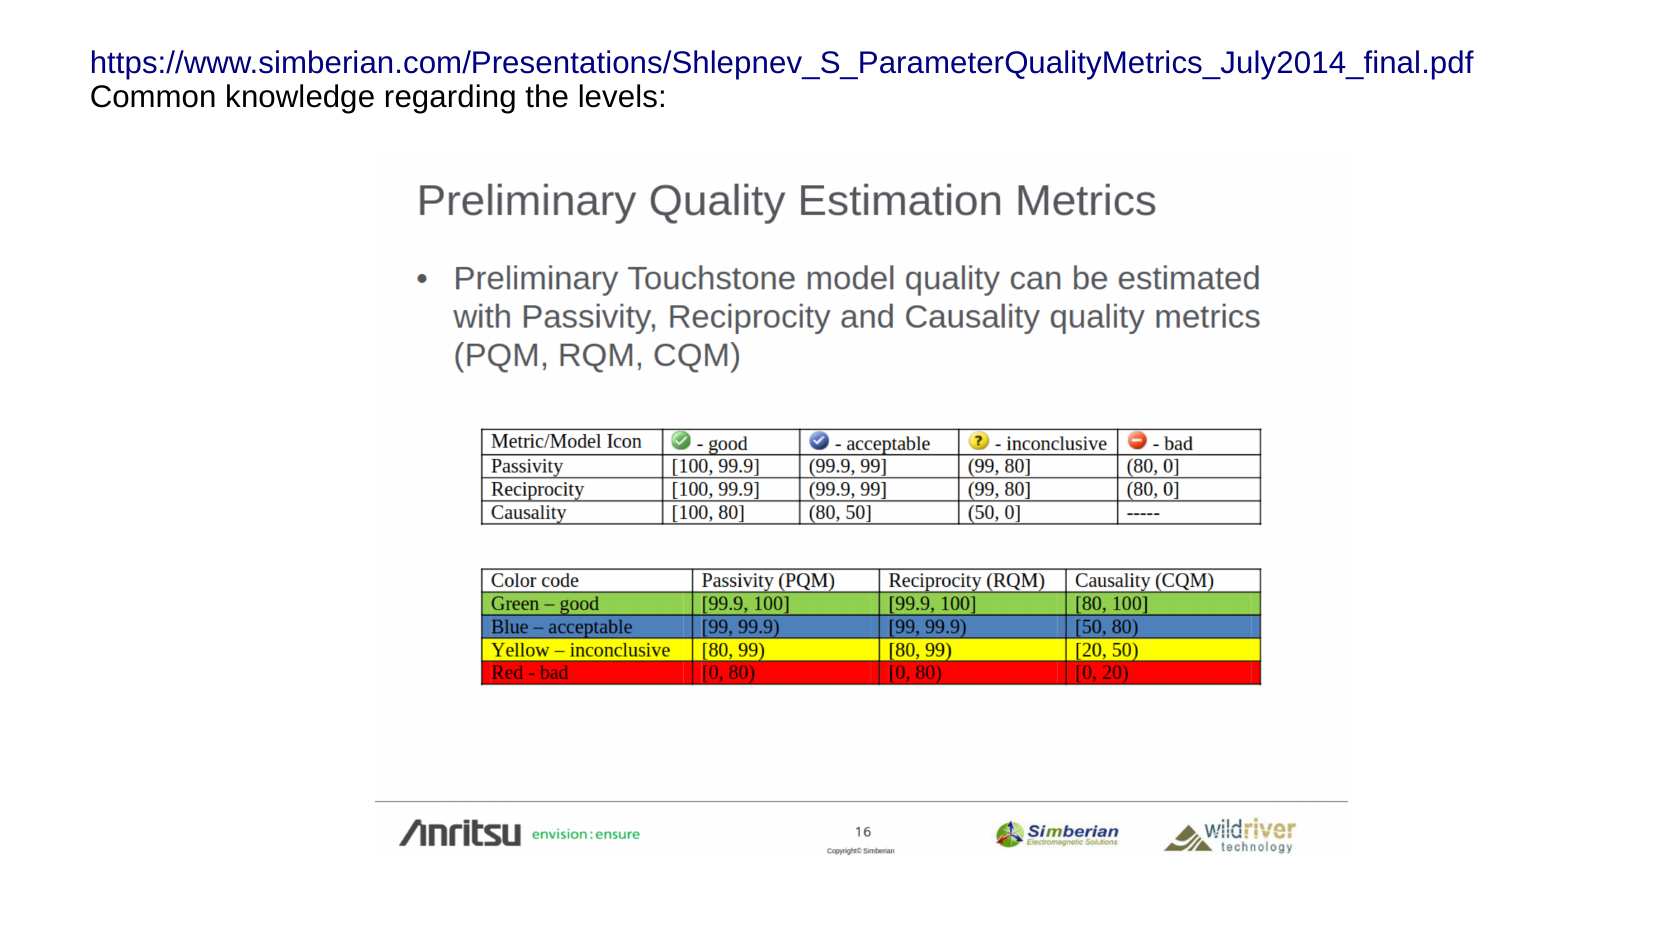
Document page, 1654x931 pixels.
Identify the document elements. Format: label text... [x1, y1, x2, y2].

text_box https://www.simberian.com/Presentations/Shlepnev_S_ParameterQualityMetrics_July2014_final.pdf Common knowledge regarding the levels: [75, 37, 1613, 137]
picture [375, 149, 1348, 858]
